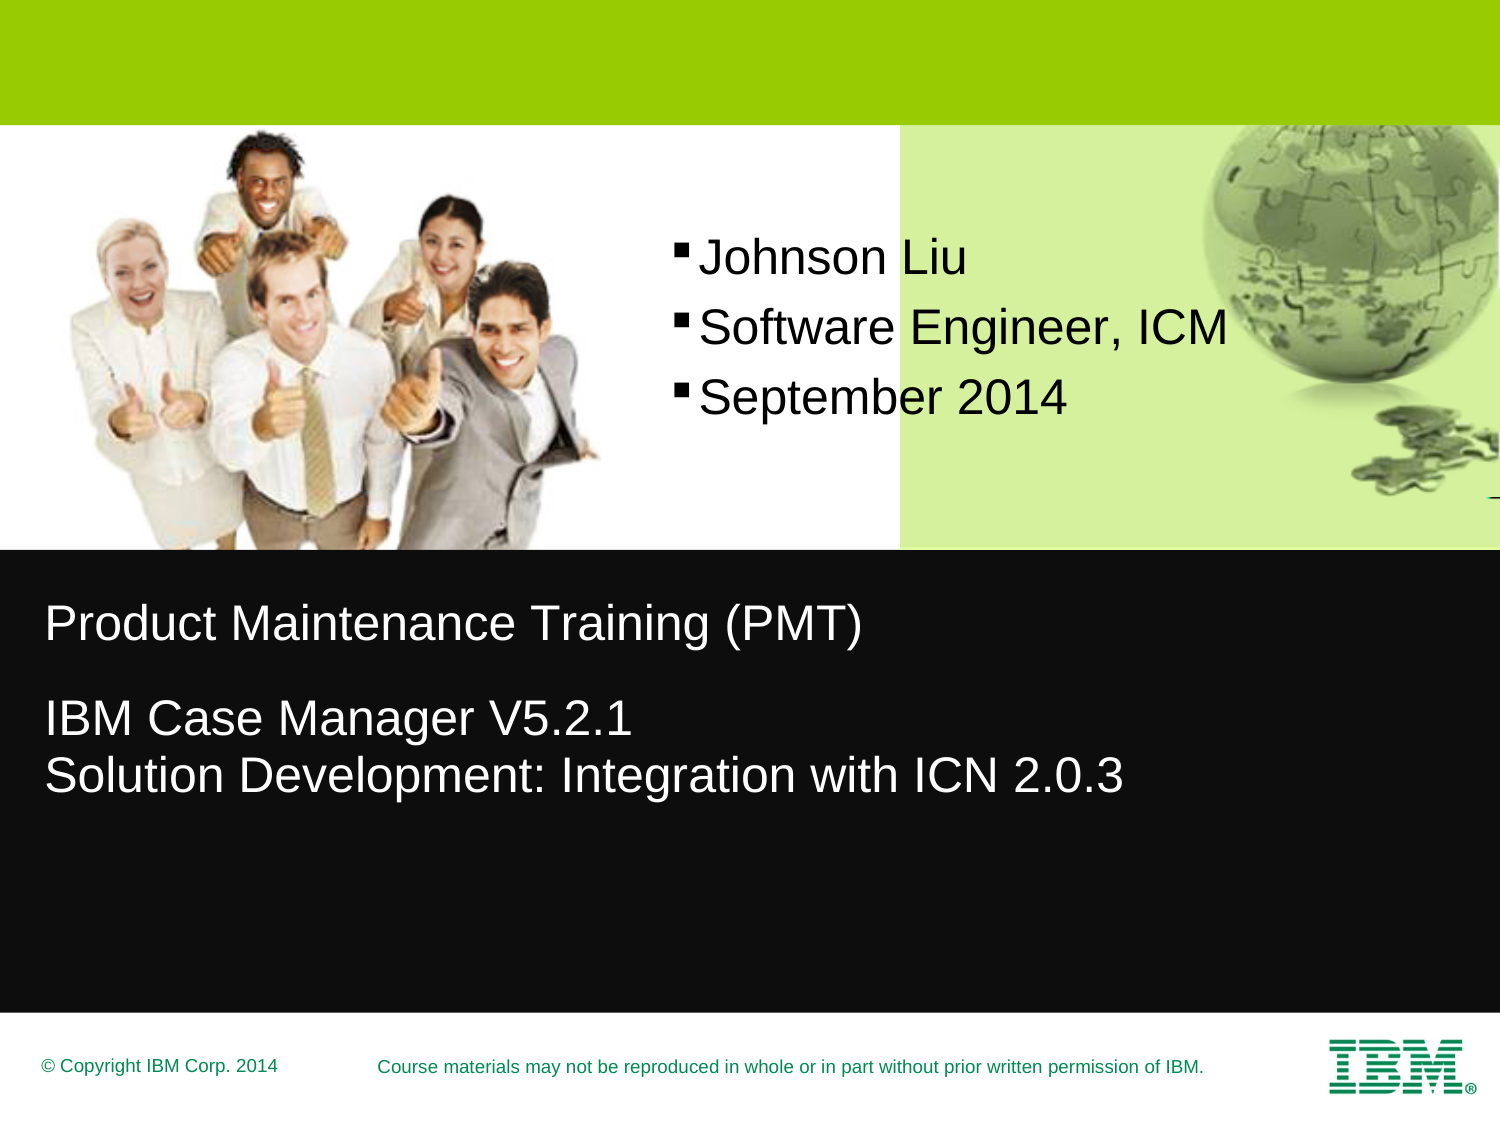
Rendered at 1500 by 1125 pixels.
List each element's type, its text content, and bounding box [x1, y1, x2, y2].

picture [905, 390, 919, 398]
picture [900, 126, 1500, 550]
text_box Product Maintenance Training (PMT) [29, 586, 1281, 676]
text_box IBM Case Manager V5.2.1 Solution Development: Integration with ICN 2.0.3 [29, 680, 1293, 806]
picture [990, 383, 1005, 411]
picture [12, 126, 650, 549]
picture [1327, 1037, 1479, 1096]
text_box Johnson Liu Software Engineer, ICM September 2014 [655, 220, 1446, 379]
